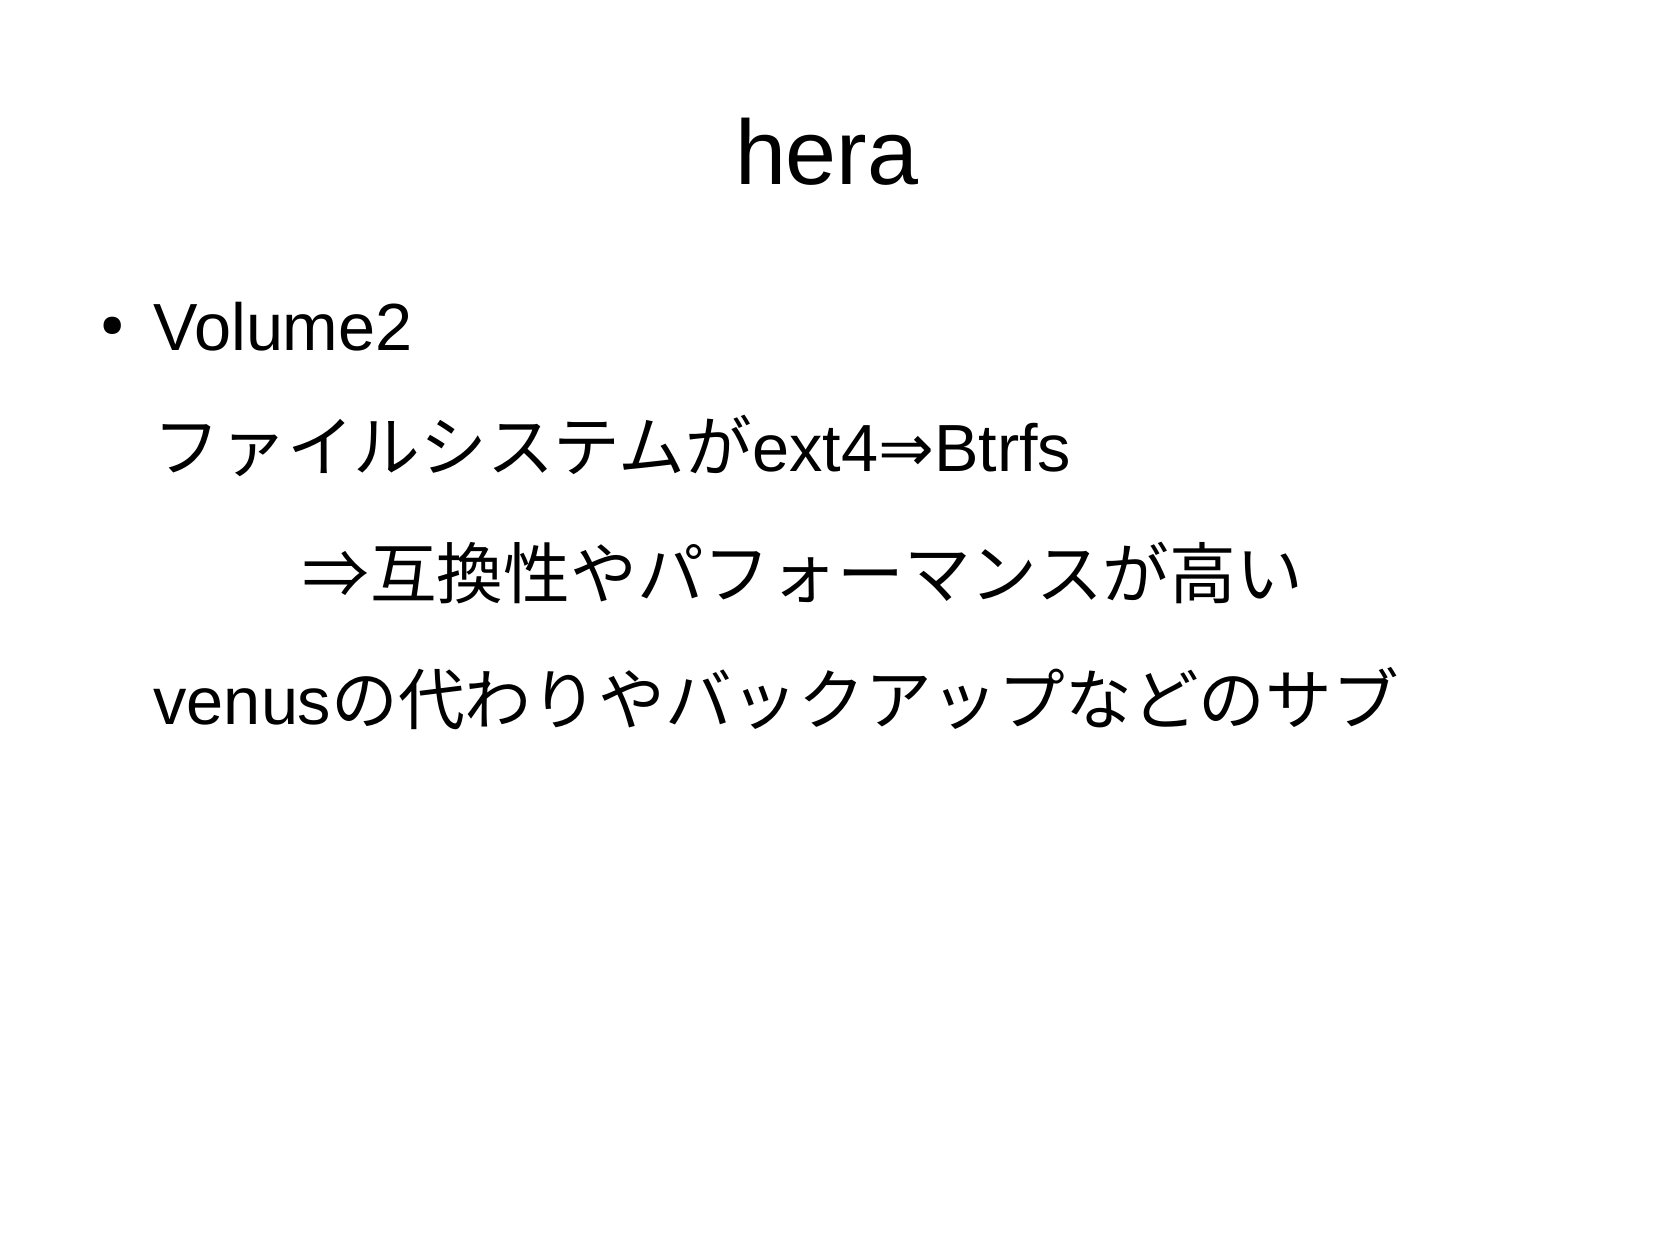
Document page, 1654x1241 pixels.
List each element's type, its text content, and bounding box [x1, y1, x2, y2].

title hera [82, 49, 1571, 257]
list Volume2 ファイルシステムがext4⇒Btrfs ⇒互換性やパフォーマンスが高い venusの代わりやバックアップなどのサブ [82, 290, 1571, 1010]
